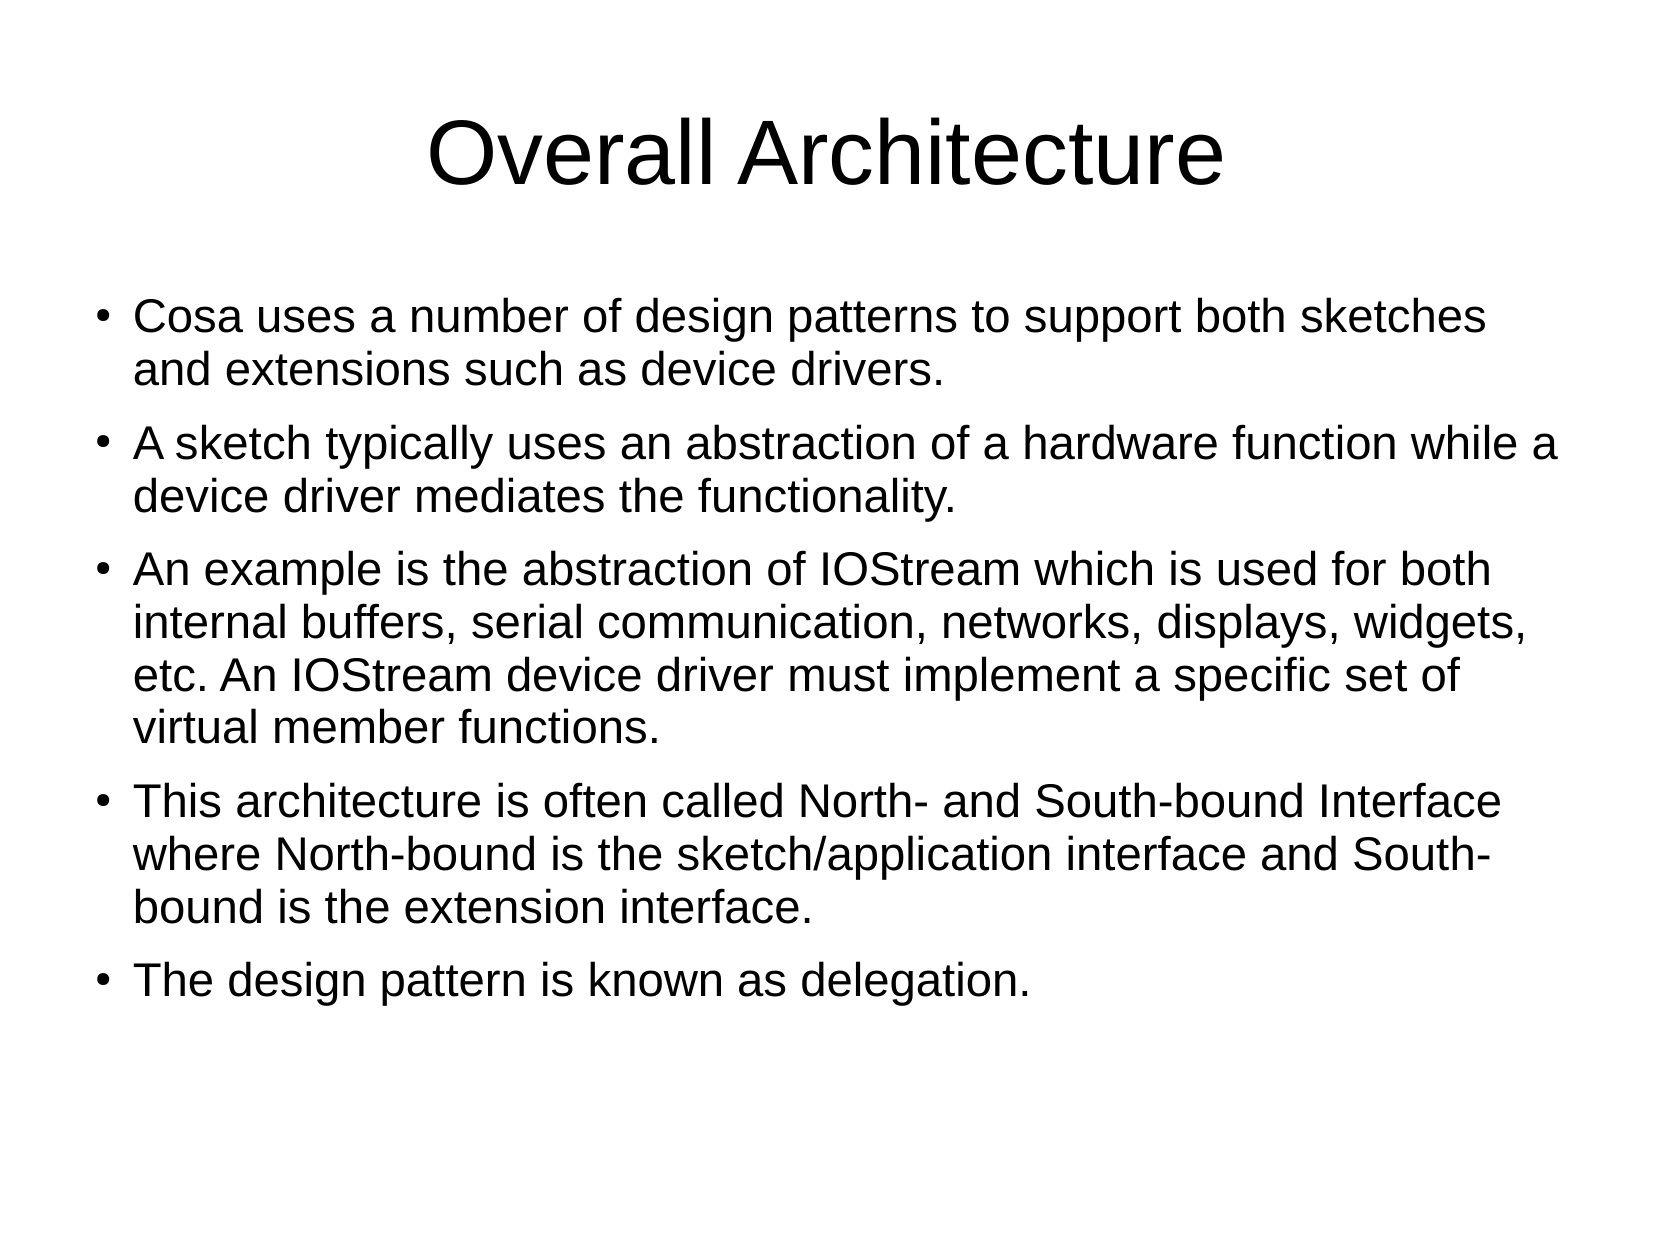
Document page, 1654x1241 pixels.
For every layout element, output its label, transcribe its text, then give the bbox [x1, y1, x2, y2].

title Overall Architecture [82, 49, 1571, 257]
list Cosa uses a number of design patterns to support both sketches and extensions such as device drivers. A sketch typically uses an abstraction of a hardware function while a device driver mediates the functionality. An example is the abstraction of IOStream which is used for both internal buffers, serial communication, networks, displays, widgets, etc. An IOStream device driver must implement a specific set of virtual member functions. This architecture is often called North- and South-bound Interface where North-bound is the sketch/application interface and South-bound is the extension interface. The design pattern is known as delegation. [82, 290, 1571, 1010]
